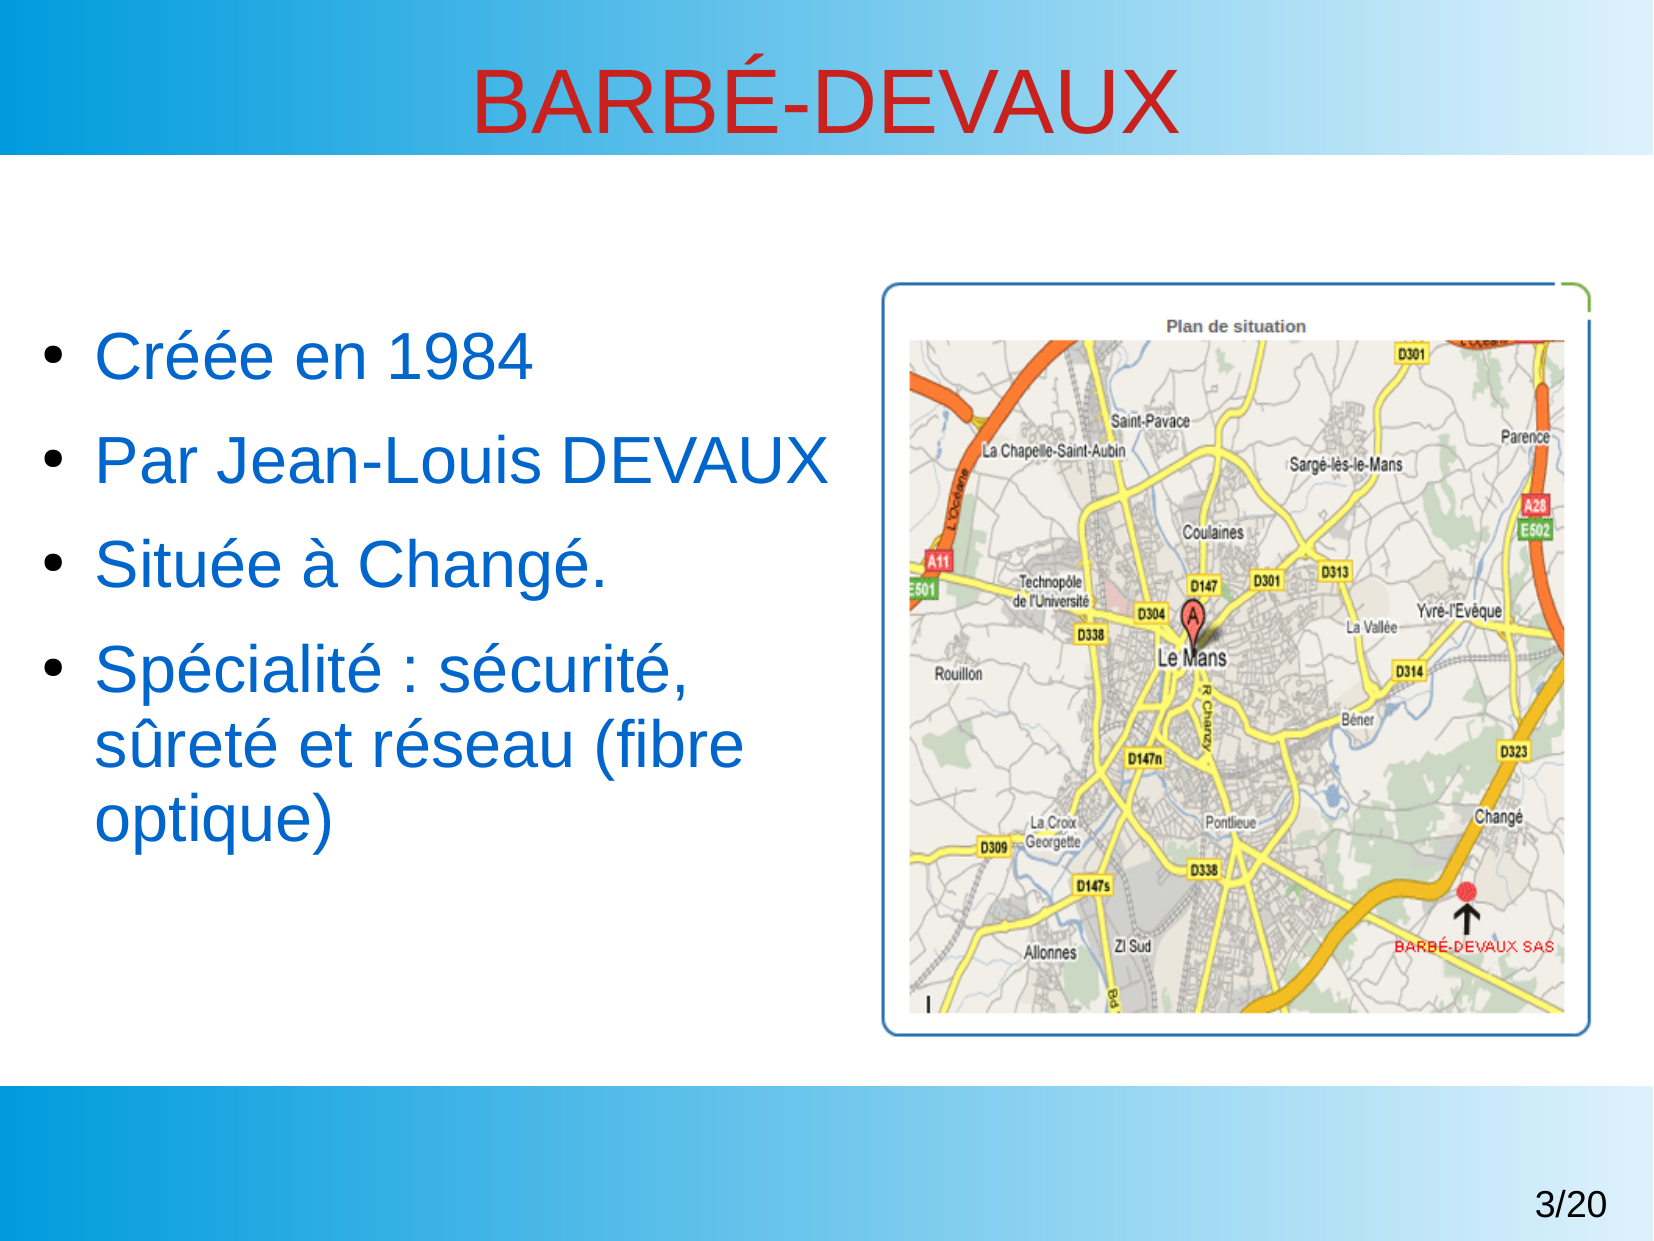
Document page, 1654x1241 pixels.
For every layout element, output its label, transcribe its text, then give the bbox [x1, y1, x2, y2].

list Créée en 1984 Par Jean-Louis DEVAUX Située à Changé. Spécialité : sécurité, sûreté et réseau (fibre optique) [23, 318, 851, 827]
title BARBÉ-DEVAUX [82, 49, 1571, 155]
text_box <numéro>/20 [1520, 1175, 1654, 1241]
picture [874, 281, 1595, 1040]
